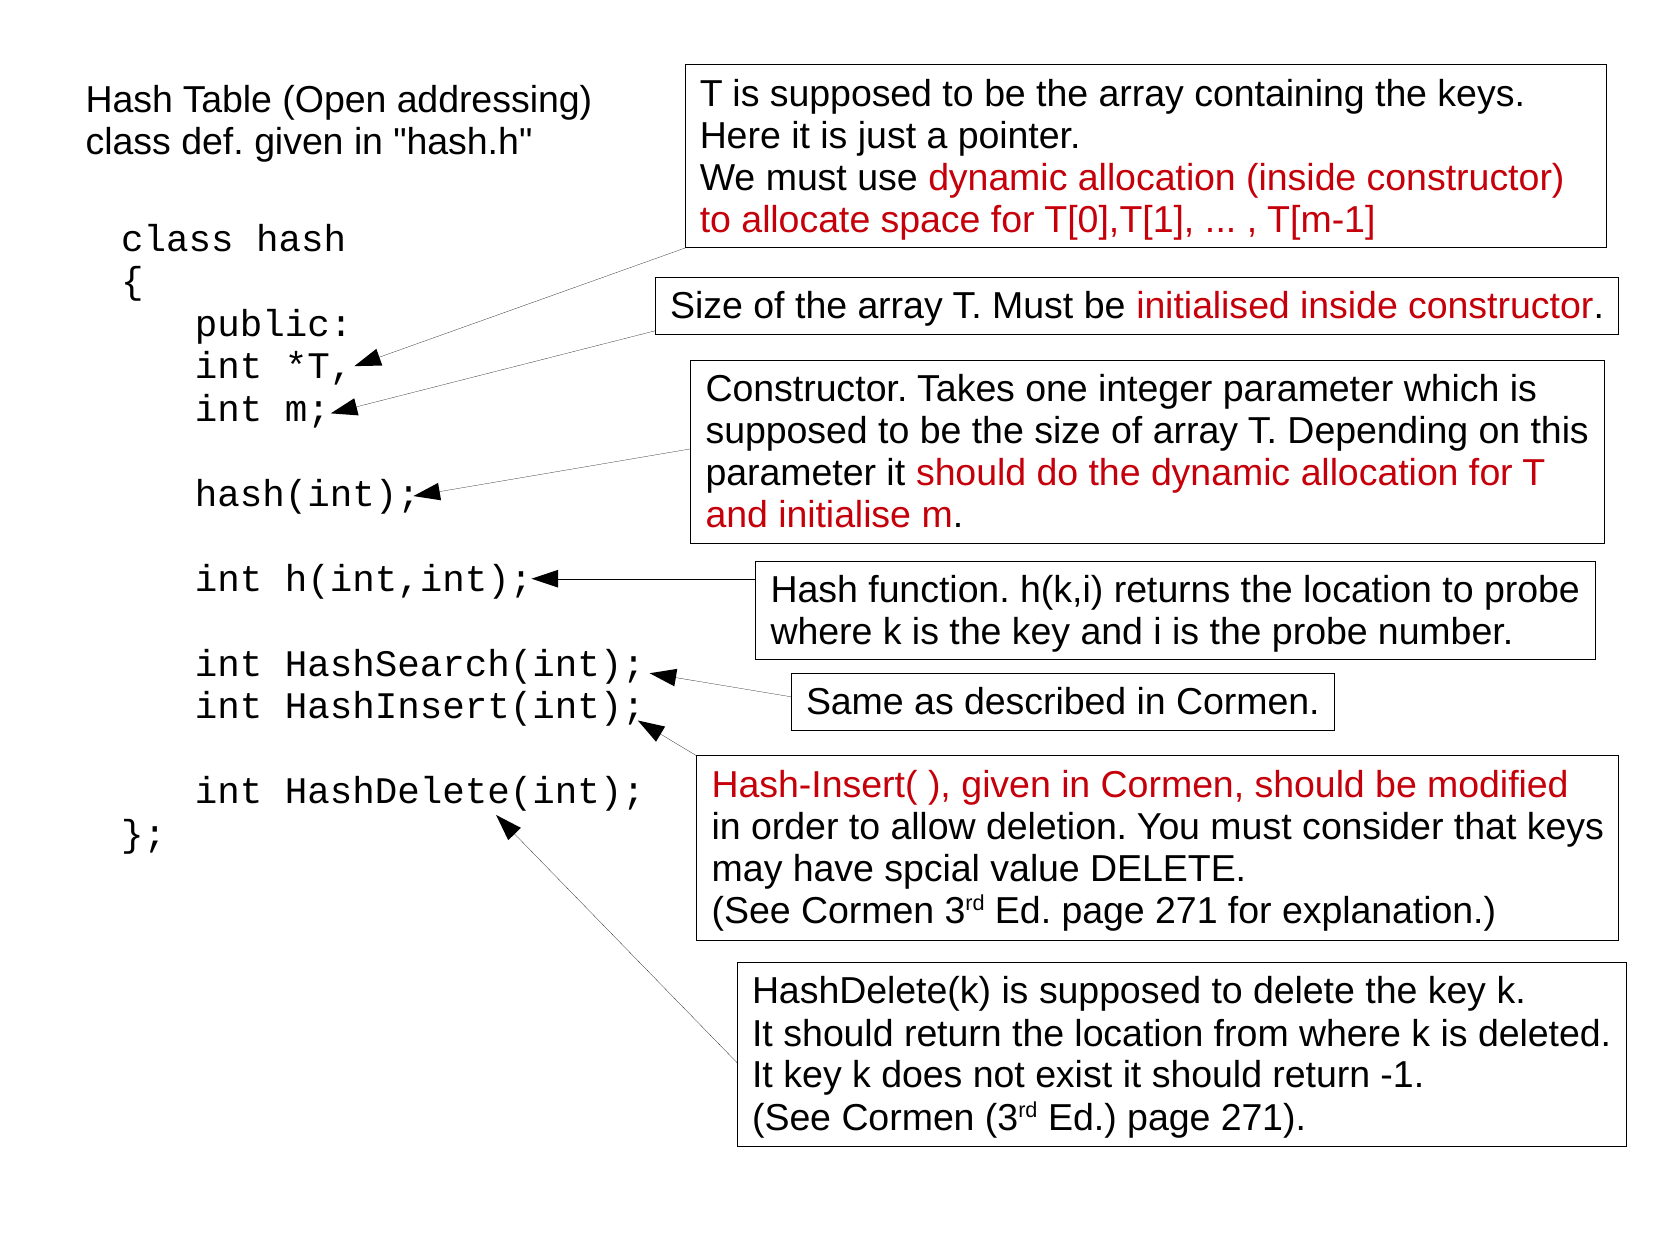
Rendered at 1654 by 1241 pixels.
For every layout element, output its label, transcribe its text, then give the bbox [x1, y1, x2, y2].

text_box T is supposed to be the array containing the keys. Here it is just a pointer. We must use dynamic allocation (inside constructor) to allocate space for T[0],T[1], ... , T[m-1] [685, 64, 1607, 248]
text_box Constructor. Takes one integer parameter which is supposed to be the size of array T. Depending on this parameter it should do the dynamic allocation for T and initialise m. [690, 360, 1605, 544]
text_box Hash function. h(k,i) returns the location to probe where k is the key and i is the probe number. [755, 561, 1596, 660]
text_box Same as described in Cormen. [791, 673, 1335, 731]
text_box HashDelete(k) is supposed to delete the key k. It should return the location from where k is deleted. It key k does not exist it should return -1. (See Cormen (3rd Ed.) page 271). [737, 962, 1627, 1147]
text_box Hash-Insert( ), given in Cormen, should be modified in order to allow deletion. You must consider that keys may have spcial value DELETE. (See Cormen 3rd Ed. page 271 for explanation.) [696, 755, 1619, 941]
text_box class hash { public: int *T, int m; hash(int); int h(int,int); int HashSearch(int); int HashInsert(int); int HashDelete(int); }; [106, 212, 660, 869]
text_box Size of the array T. Must be initialised inside constructor. [655, 277, 1619, 335]
text_box Hash Table (Open addressing) class def. given in "hash.h" [70, 70, 608, 170]
